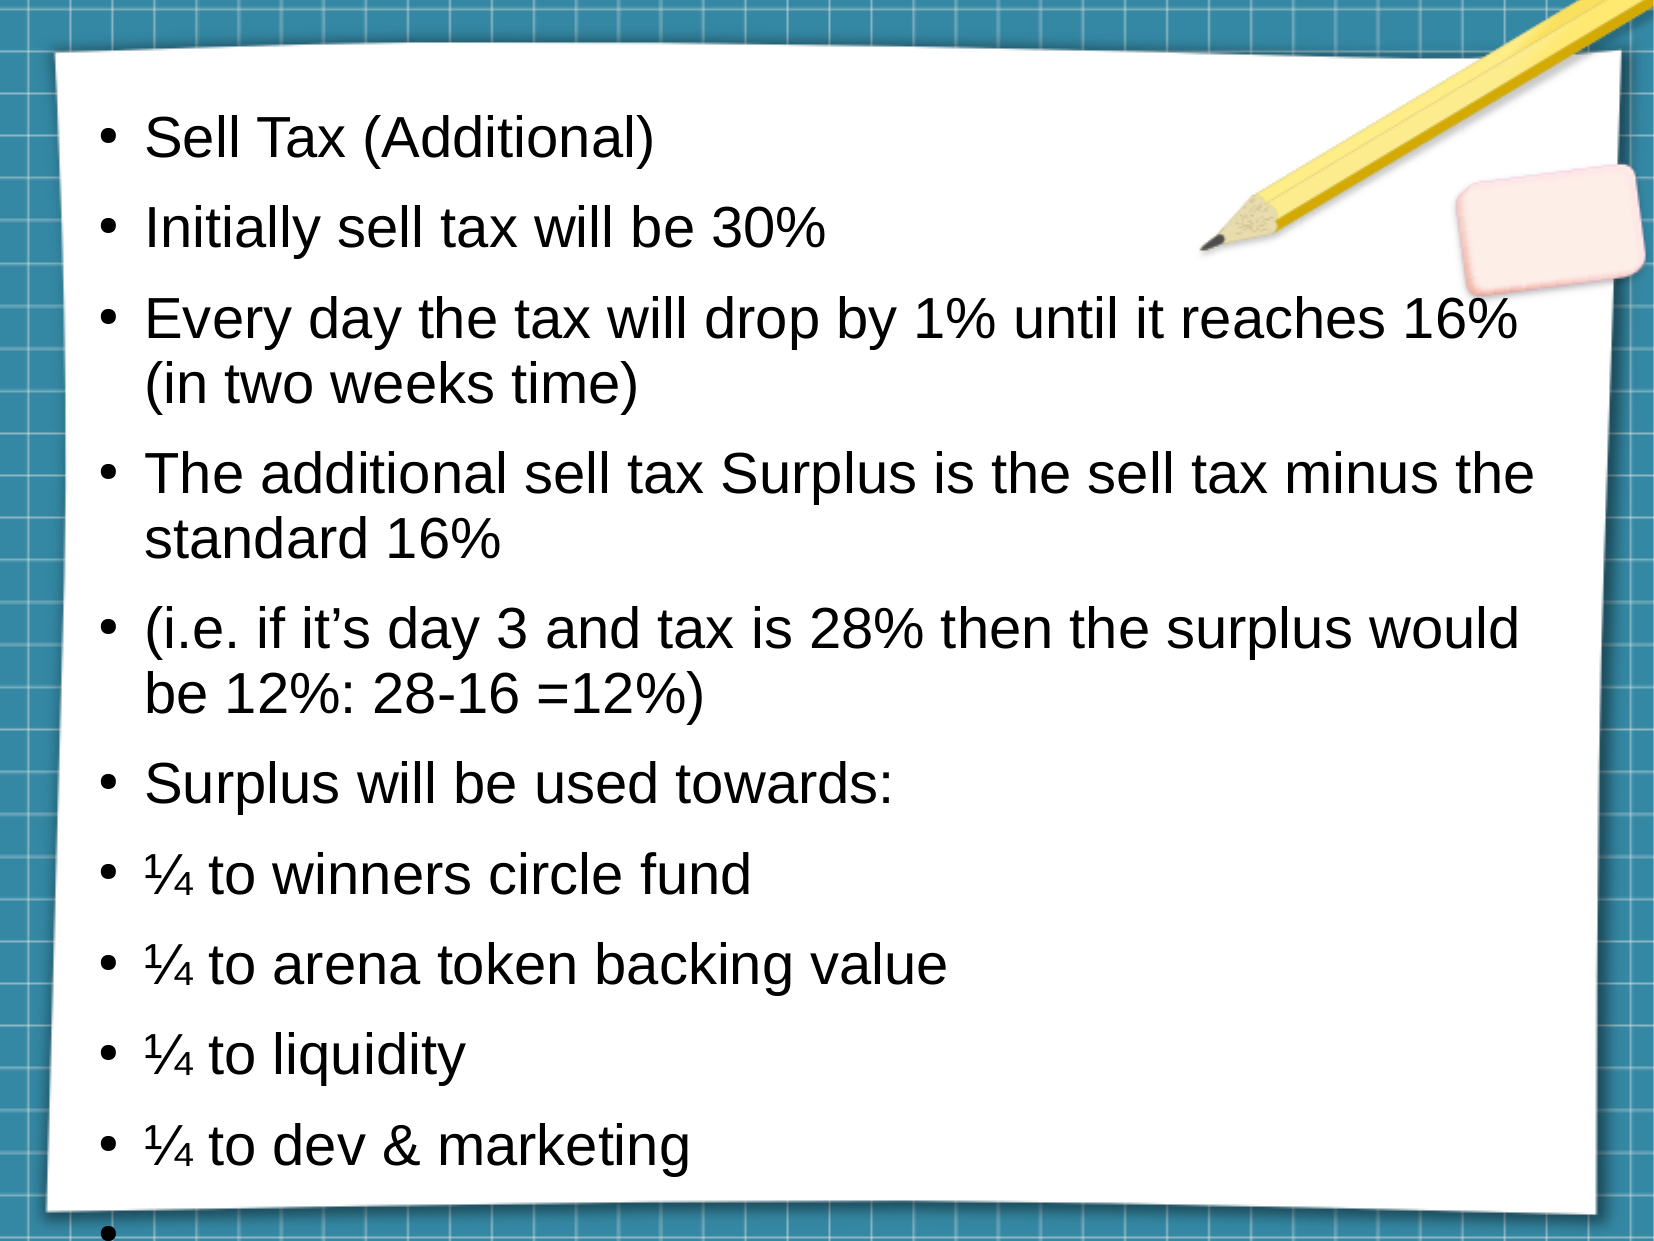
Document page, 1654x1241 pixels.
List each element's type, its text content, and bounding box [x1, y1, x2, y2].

list Sell Tax (Additional) Initially sell tax will be 30% Every day the tax will drop by 1% until it reaches 16% (in two weeks time) The additional sell tax Surplus is the sell tax minus the standard 16% (i.e. if it’s day 3 and tax is 28% then the surplus would be 12%: 28-16 =12%) Surplus will be used towards: ¼ to winners circle fund ¼ to arena token backing value ¼ to liquidity ¼ to dev & marketing [82, 105, 1571, 1186]
picture [0, 0, 1654, 1241]
